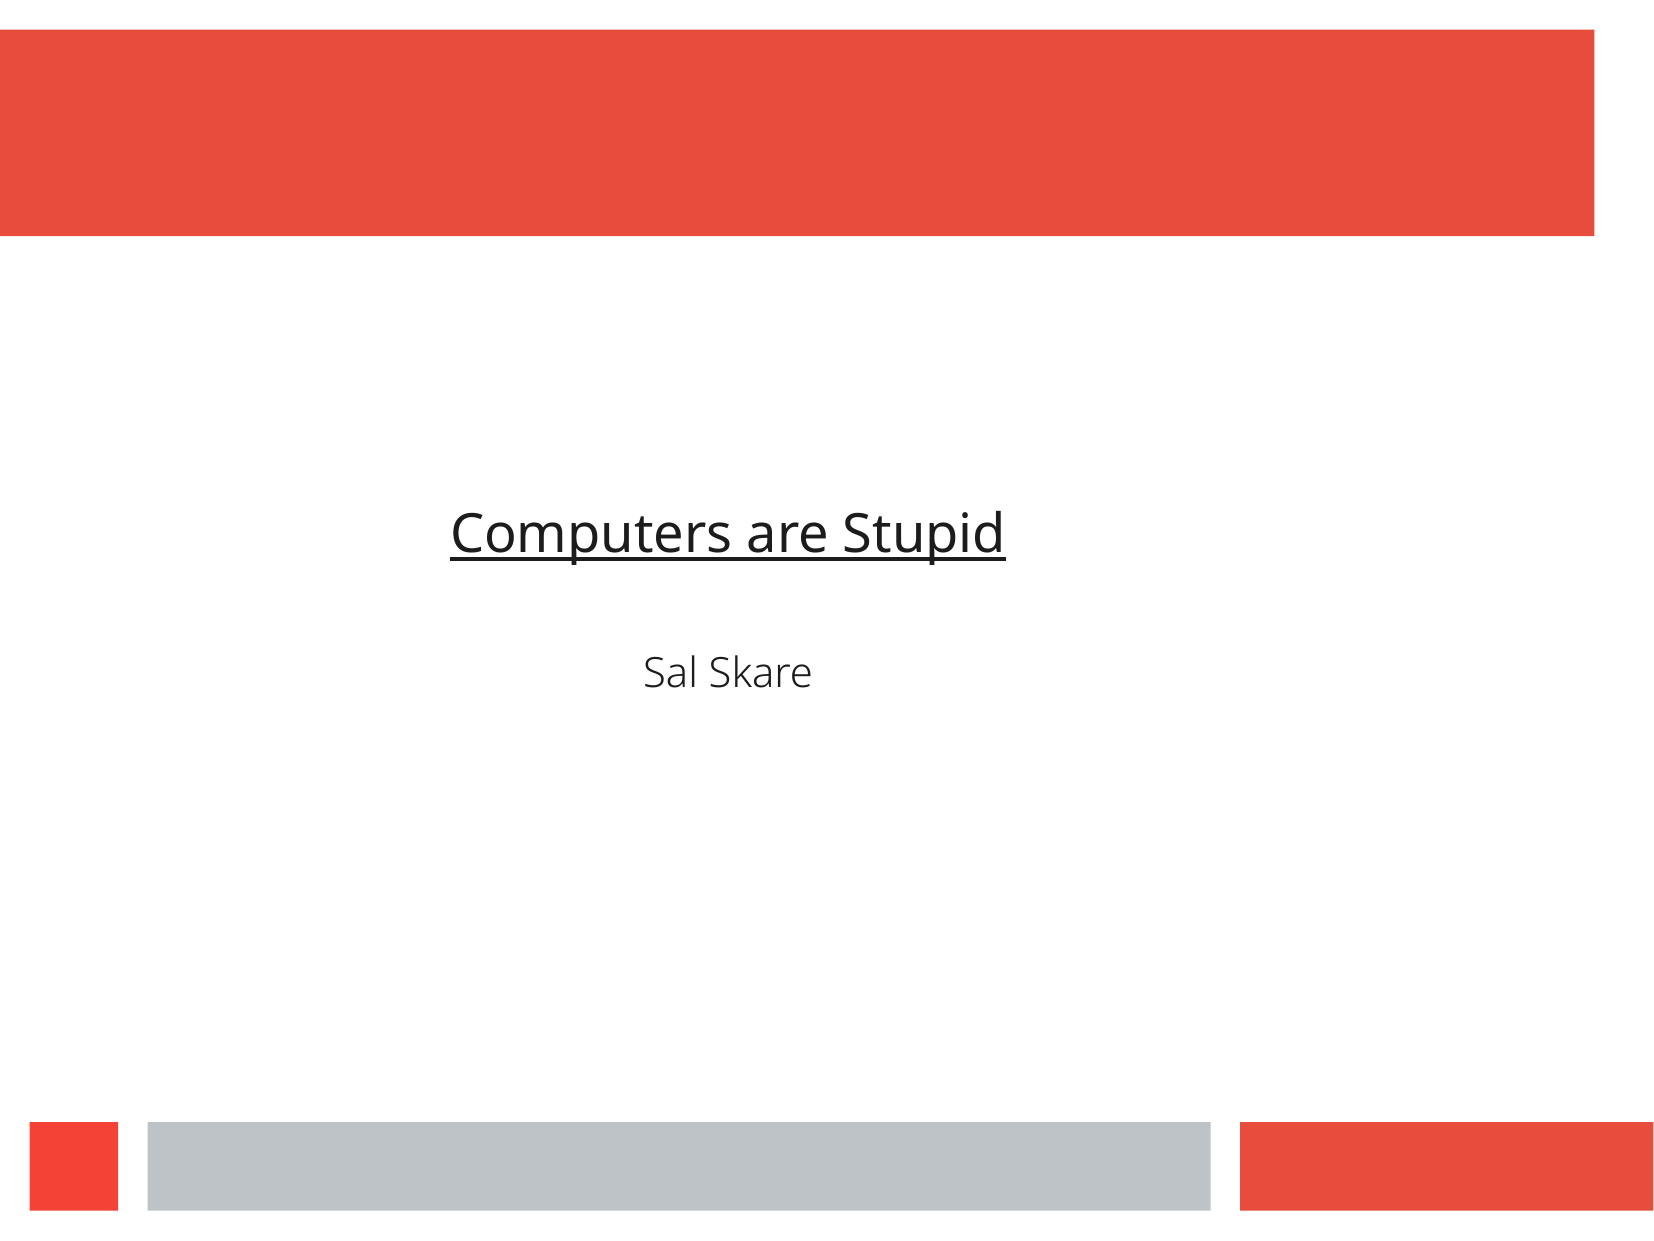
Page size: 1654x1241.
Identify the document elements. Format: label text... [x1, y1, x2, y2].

subtitle Computers are Stupid Sal Skare [450, 495, 1231, 1006]
